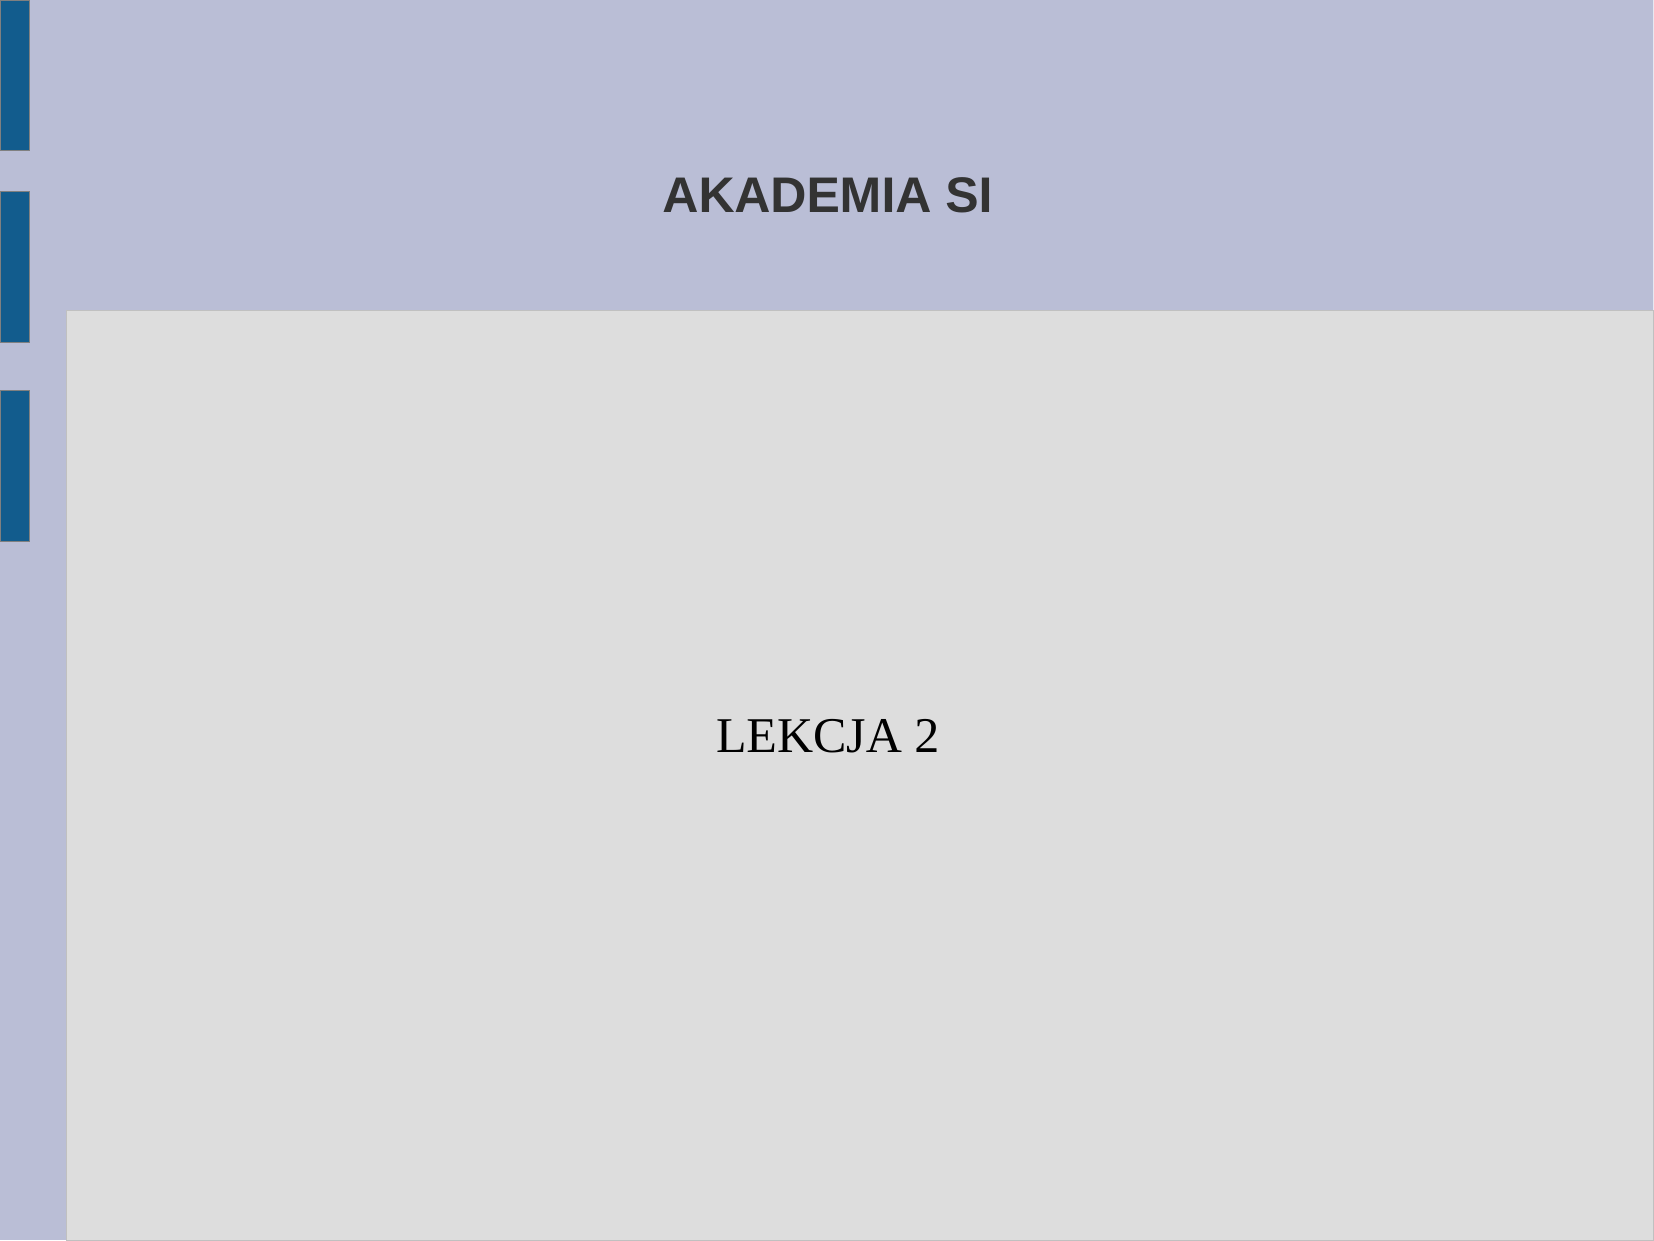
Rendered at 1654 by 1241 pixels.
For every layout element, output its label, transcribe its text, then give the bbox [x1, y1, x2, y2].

title AKADEMIA SI [121, 91, 1534, 299]
subtitle LEKCJA 2 [121, 344, 1534, 1127]
